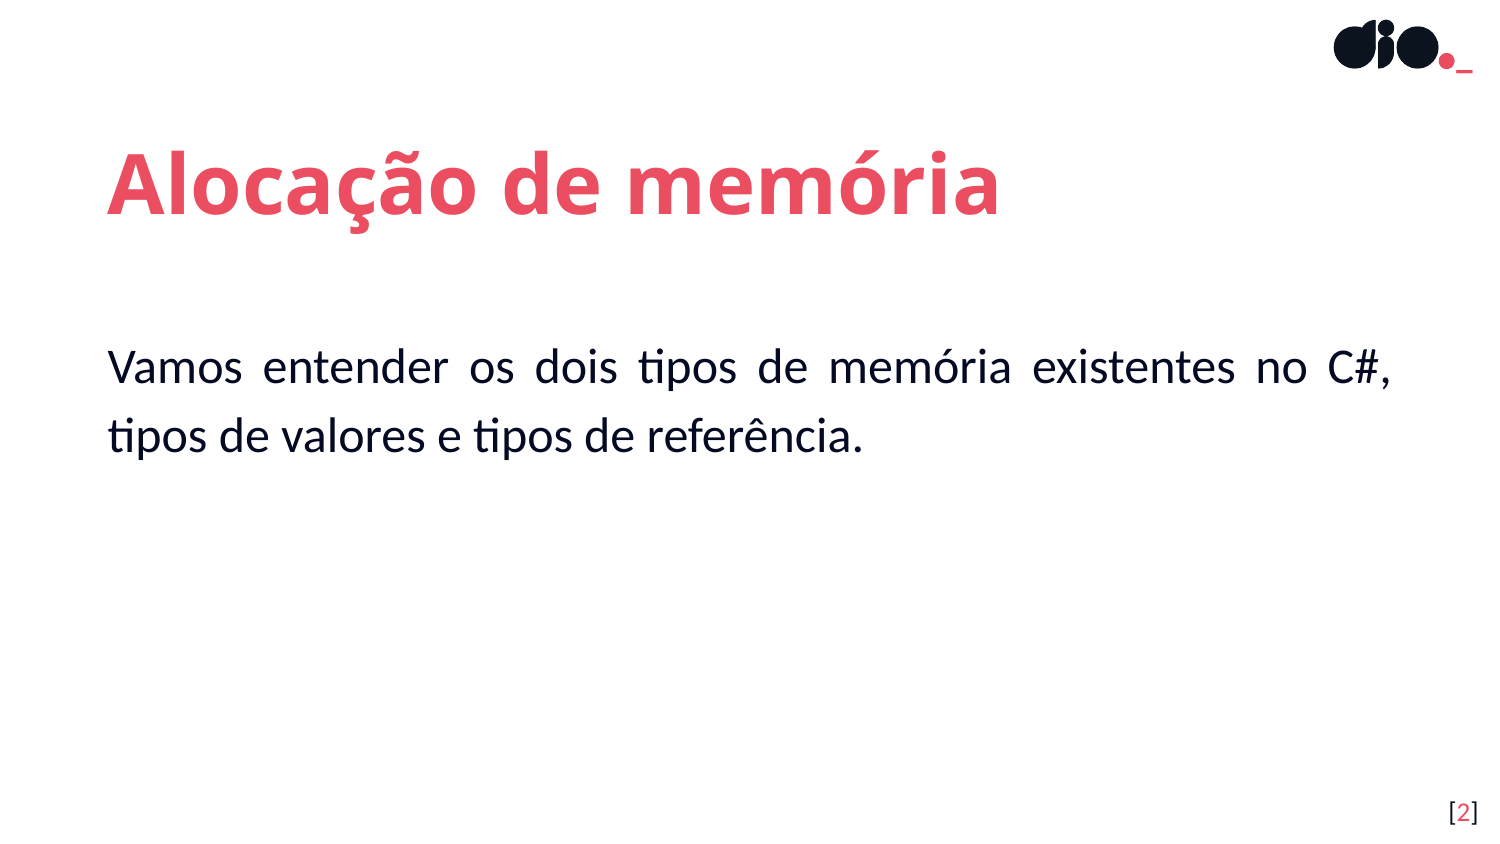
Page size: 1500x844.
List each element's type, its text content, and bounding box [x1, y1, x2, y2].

picture [1333, 19, 1473, 74]
slide_number [<number>] [1403, 779, 1494, 844]
text_box Alocação de memória [92, 104, 1408, 243]
text_box Vamos entender os dois tipos de memória existentes no C#, tipos de valores e tipos de referência. [92, 308, 1408, 749]
